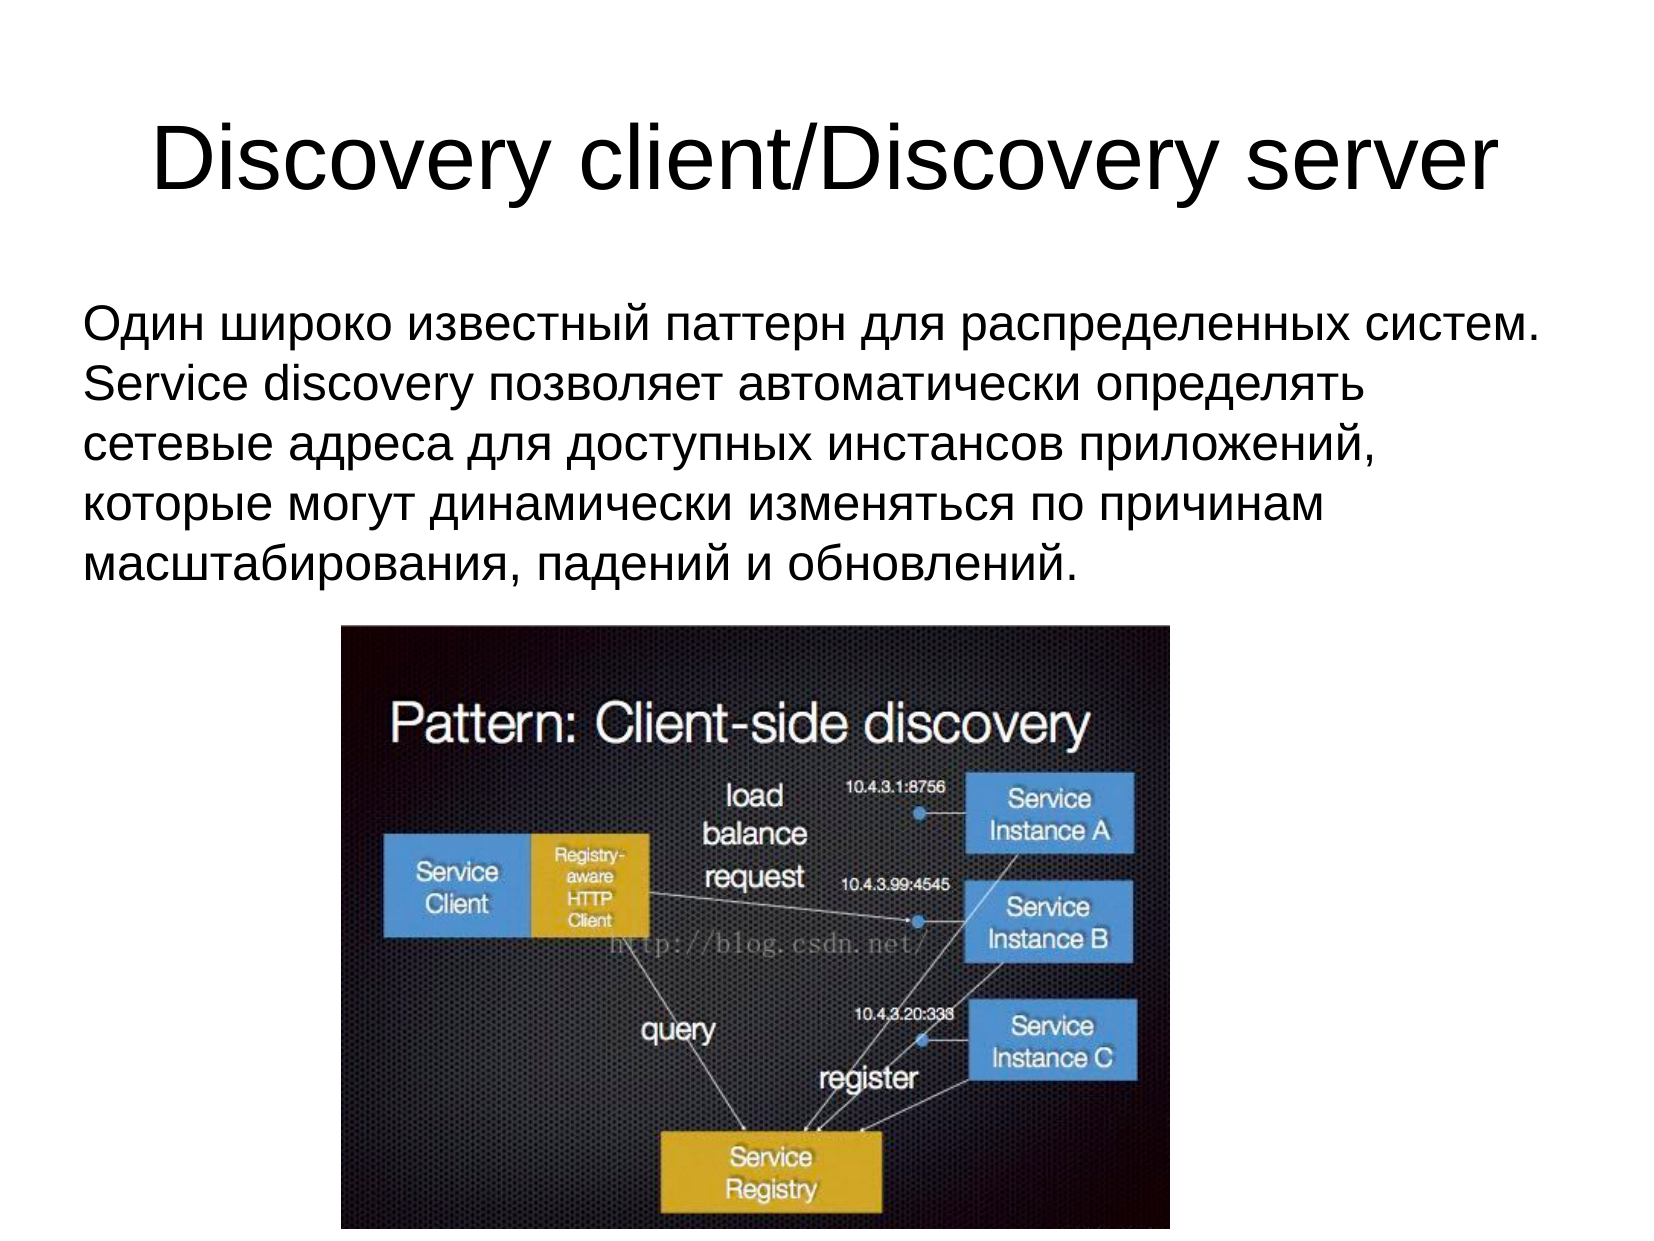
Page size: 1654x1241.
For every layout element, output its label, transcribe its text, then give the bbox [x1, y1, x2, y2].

title Discovery client/Discovery server [82, 49, 1571, 257]
picture [341, 625, 1170, 1229]
list Один широко известный паттерн для распределенных систем. Service discovery позволяет автоматически определять сетевые адреса для доступных инстансов приложений, которые могут динамически изменяться по причинам масштабирования, падений и обновлений. [82, 290, 1571, 1010]
